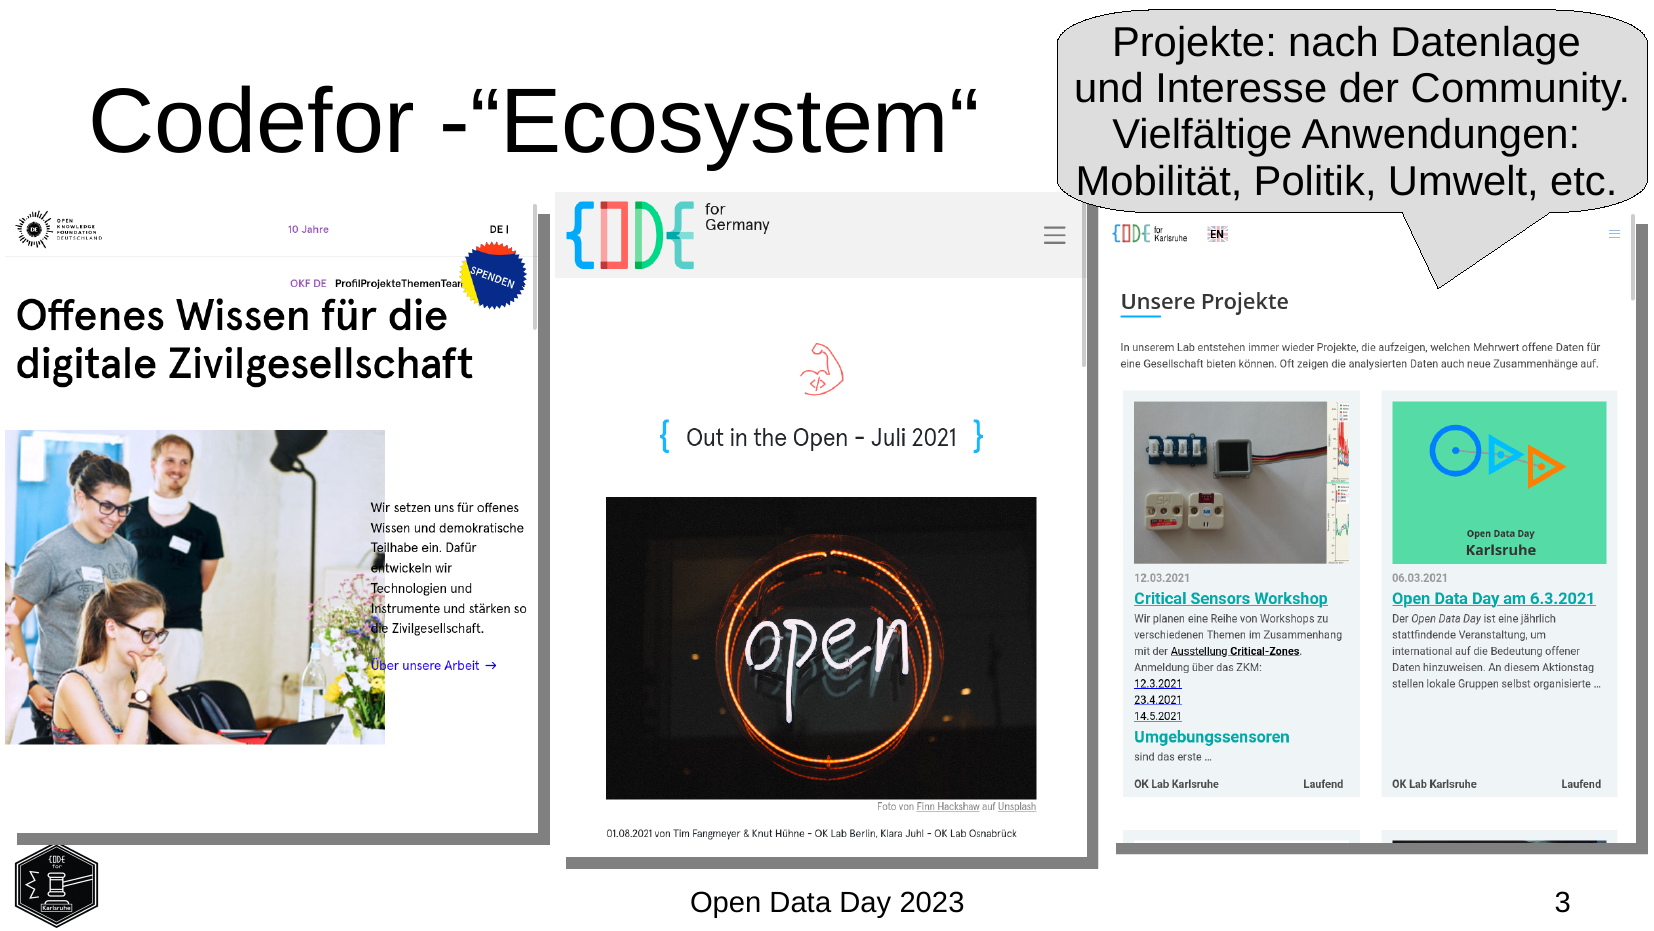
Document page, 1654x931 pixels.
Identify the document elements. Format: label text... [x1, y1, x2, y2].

picture [555, 192, 1087, 857]
picture [1104, 212, 1636, 843]
picture [5, 202, 538, 833]
picture [6, 839, 107, 930]
title Codefor -“Ecosystem“ [88, 42, 1063, 199]
text_box Projekte: nach Datenlage und Interesse der Community. Vielfältige Anwendungen: Mobilität, Politik, Umwelt, etc. [1057, 9, 1648, 289]
